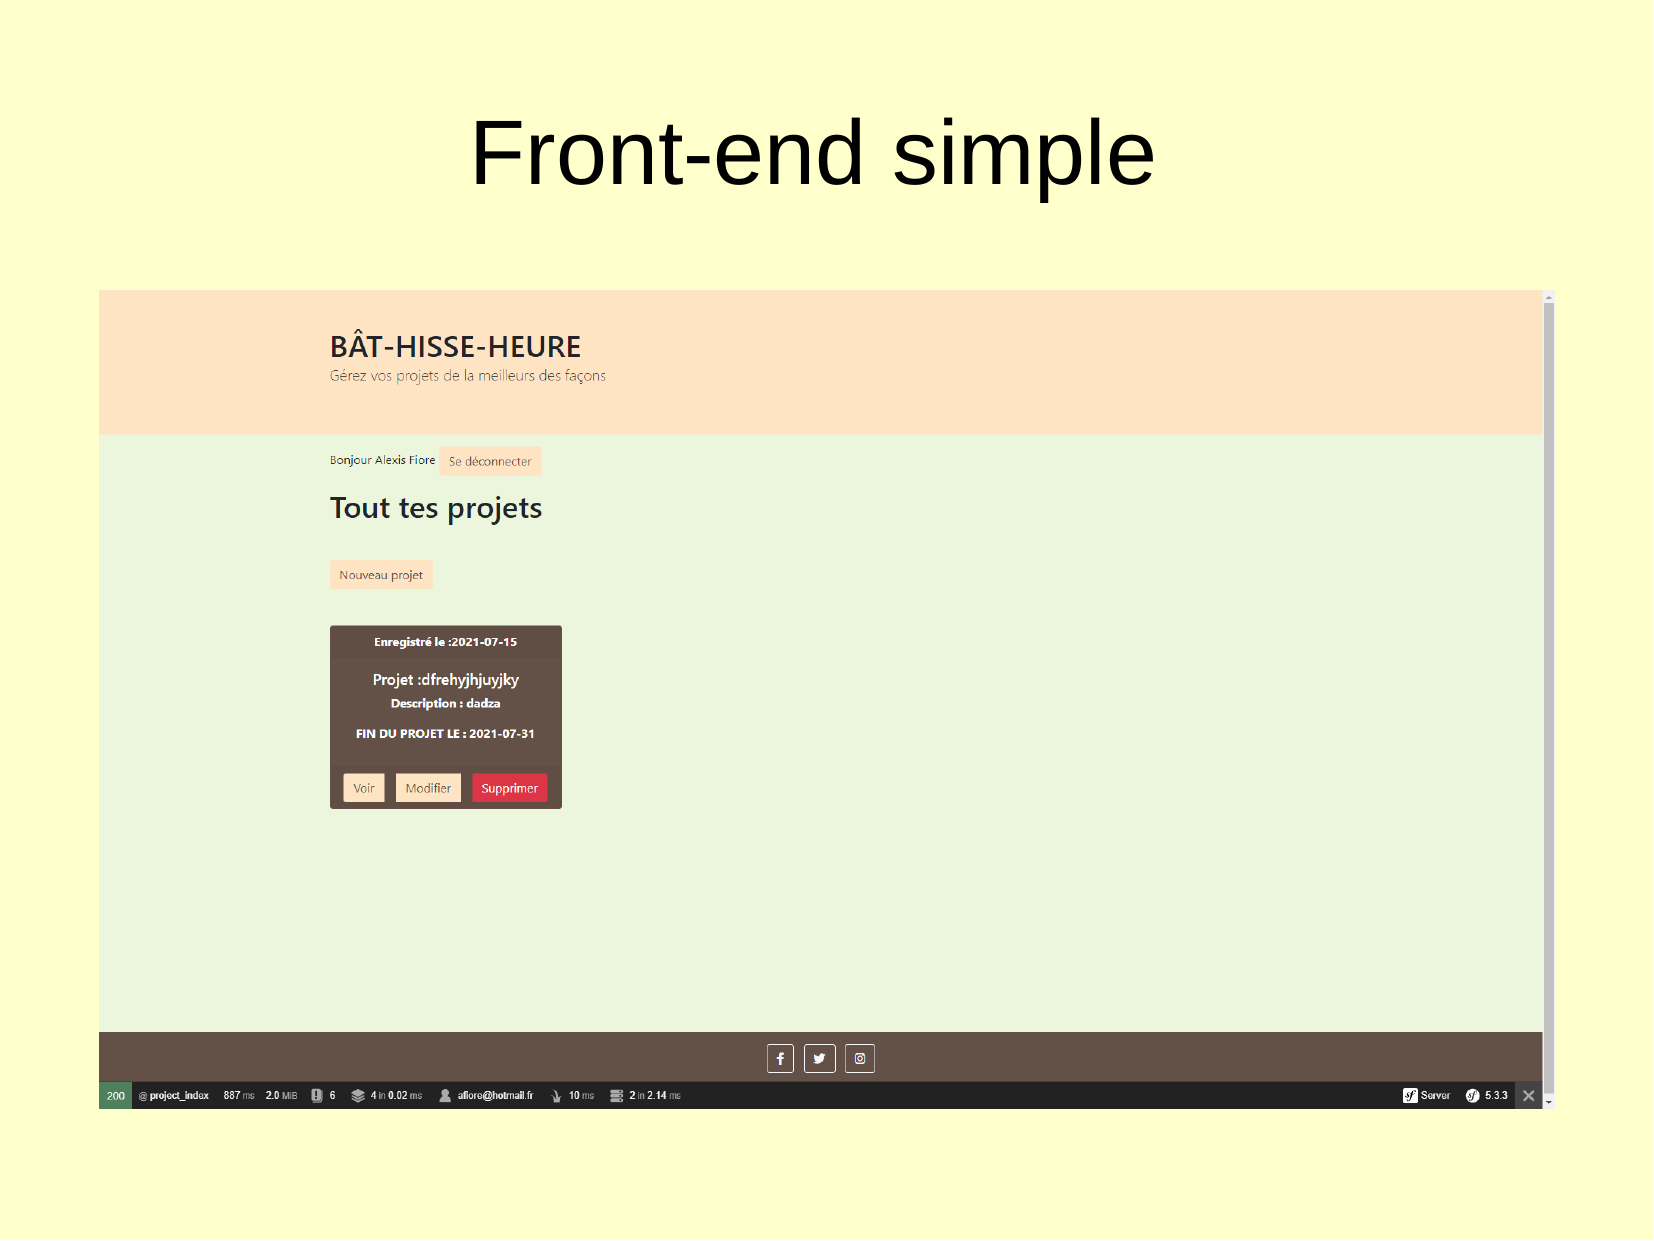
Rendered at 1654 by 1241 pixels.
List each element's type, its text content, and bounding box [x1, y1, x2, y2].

title Front-end simple [82, 49, 1571, 257]
picture [99, 290, 1555, 1109]
